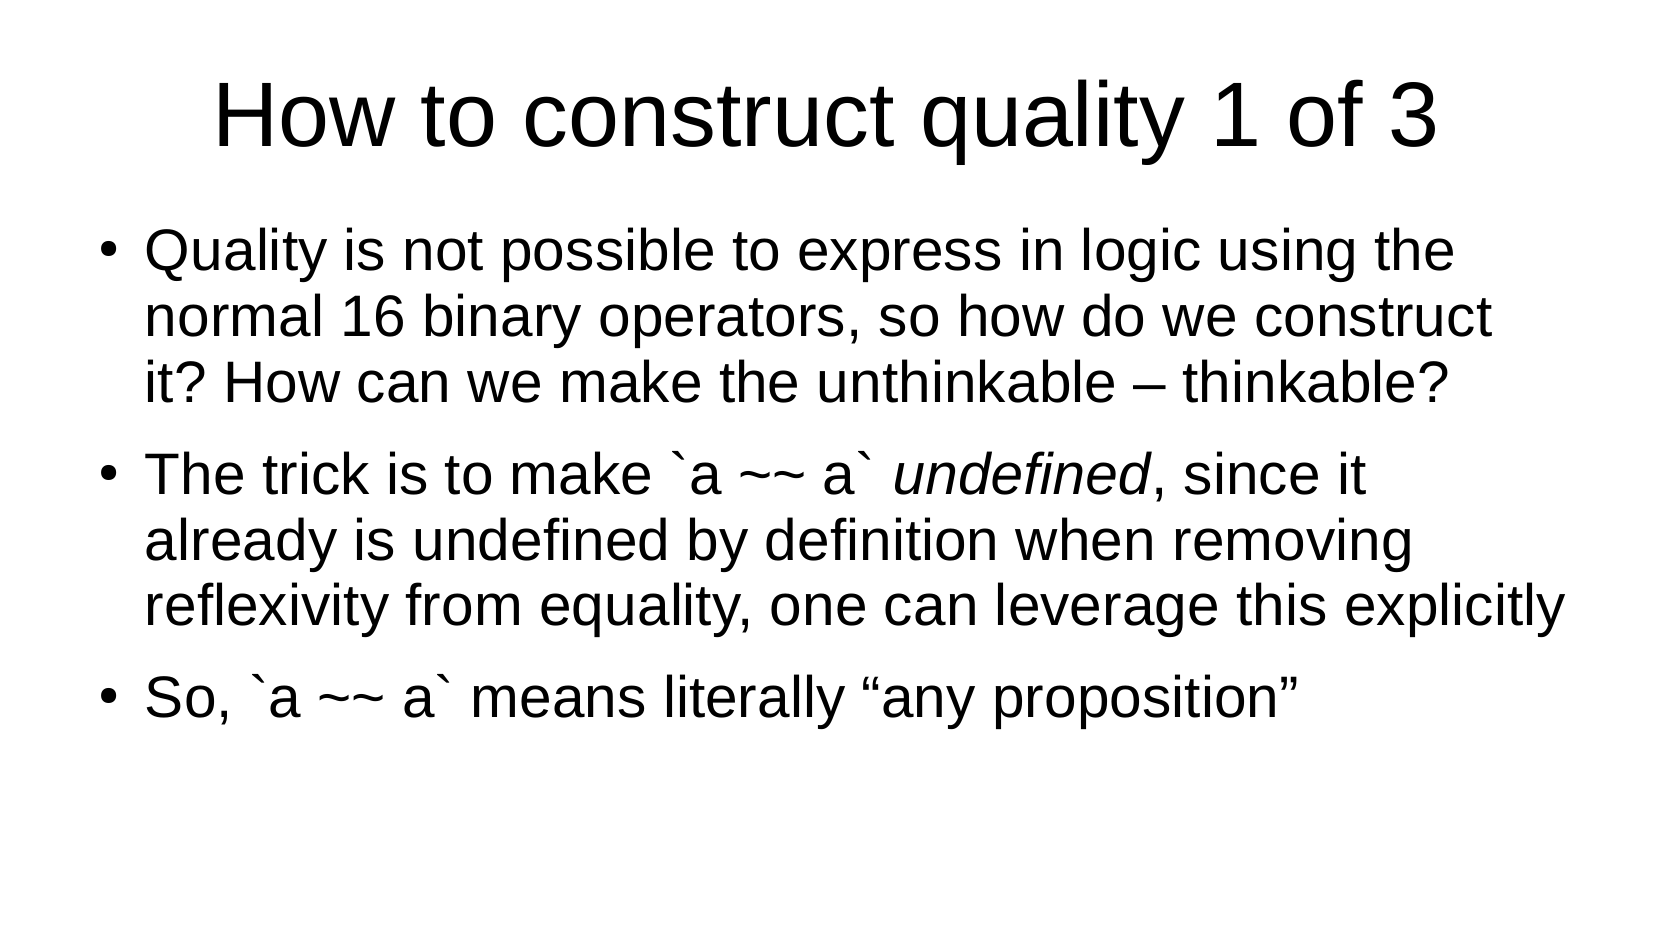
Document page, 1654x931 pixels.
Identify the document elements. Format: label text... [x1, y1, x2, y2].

list Quality is not possible to express in logic using the normal 16 binary operators, so how do we construct it? How can we make the unthinkable – thinkable? The trick is to make `a ~~ a` undefined, since it already is undefined by definition when removing reflexivity from equality, one can leverage this explicitly So, `a ~~ a` means literally “any proposition” [82, 217, 1571, 788]
title How to construct quality 1 of 3 [82, 37, 1571, 193]
